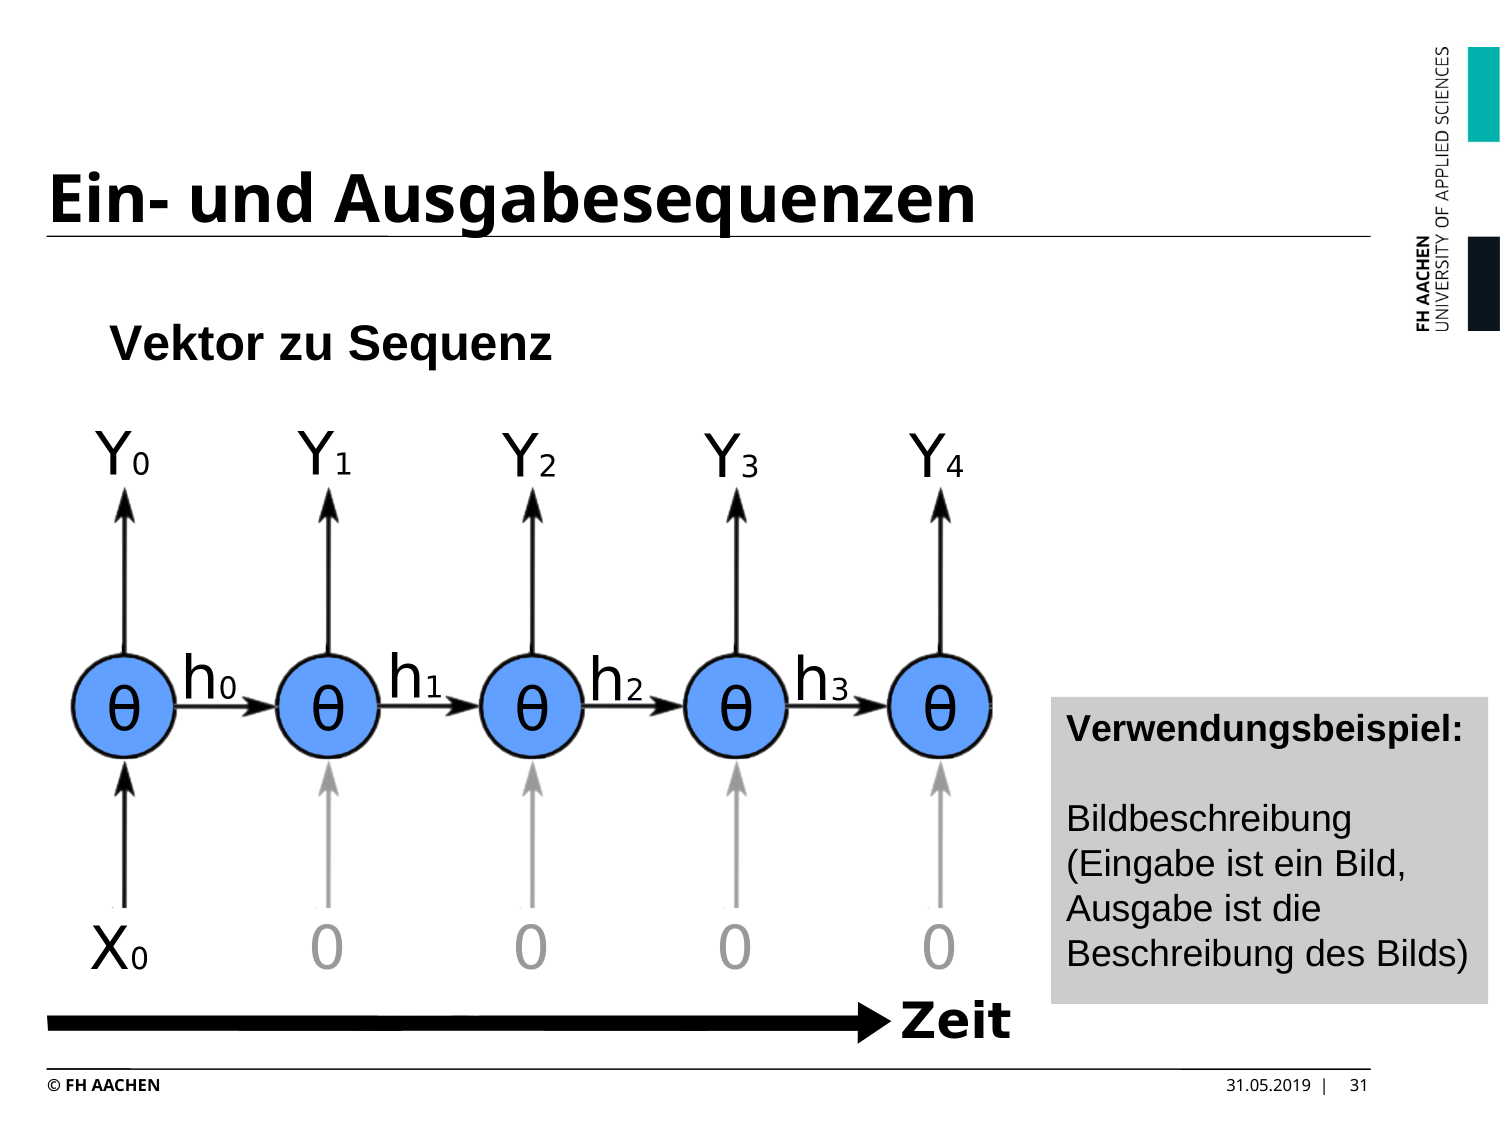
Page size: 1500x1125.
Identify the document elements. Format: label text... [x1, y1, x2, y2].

picture [1404, 47, 1500, 331]
title Ein- und Ausgabesequenzen [47, 153, 1371, 237]
text_box Vektor zu Sequenz [94, 303, 569, 354]
text_box Verwendungsbeispiel: Bildbeschreibung (Eingabe ist ein Bild, Ausgabe ist die Beschreibung des Bilds) [1051, 696, 1489, 1004]
picture [47, 354, 1024, 1044]
